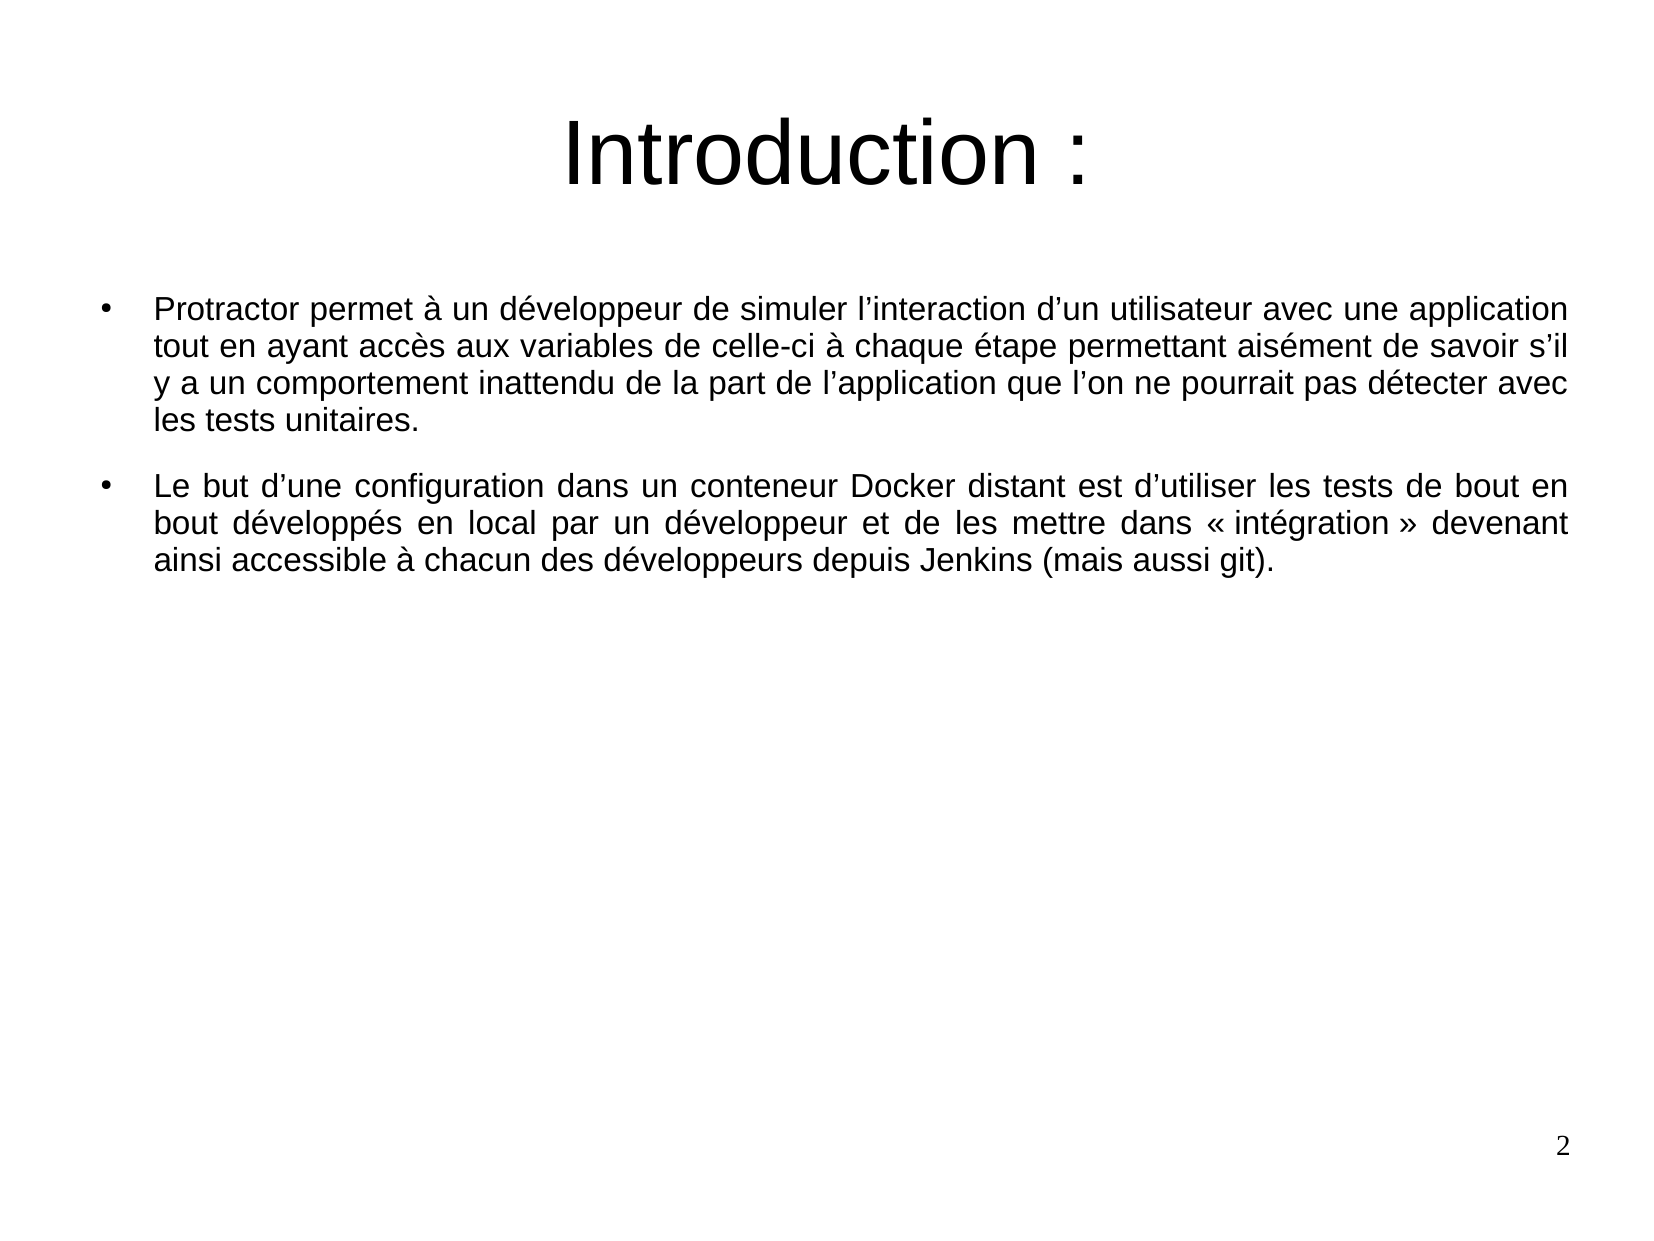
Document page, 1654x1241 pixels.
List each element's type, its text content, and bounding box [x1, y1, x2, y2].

list Protractor permet à un développeur de simuler l’interaction d’un utilisateur avec une application tout en ayant accès aux variables de celle-ci à chaque étape permettant aisément de savoir s’il y a un comportement inattendu de la part de l’application que l’on ne pourrait pas détecter avec les tests unitaires. Le but d’une configuration dans un conteneur Docker distant est d’utiliser les tests de bout en bout développés en local par un développeur et de les mettre dans « intégration » devenant ainsi accessible à chacun des développeurs depuis Jenkins (mais aussi git). [82, 290, 1571, 1010]
title Introduction : [82, 49, 1571, 257]
